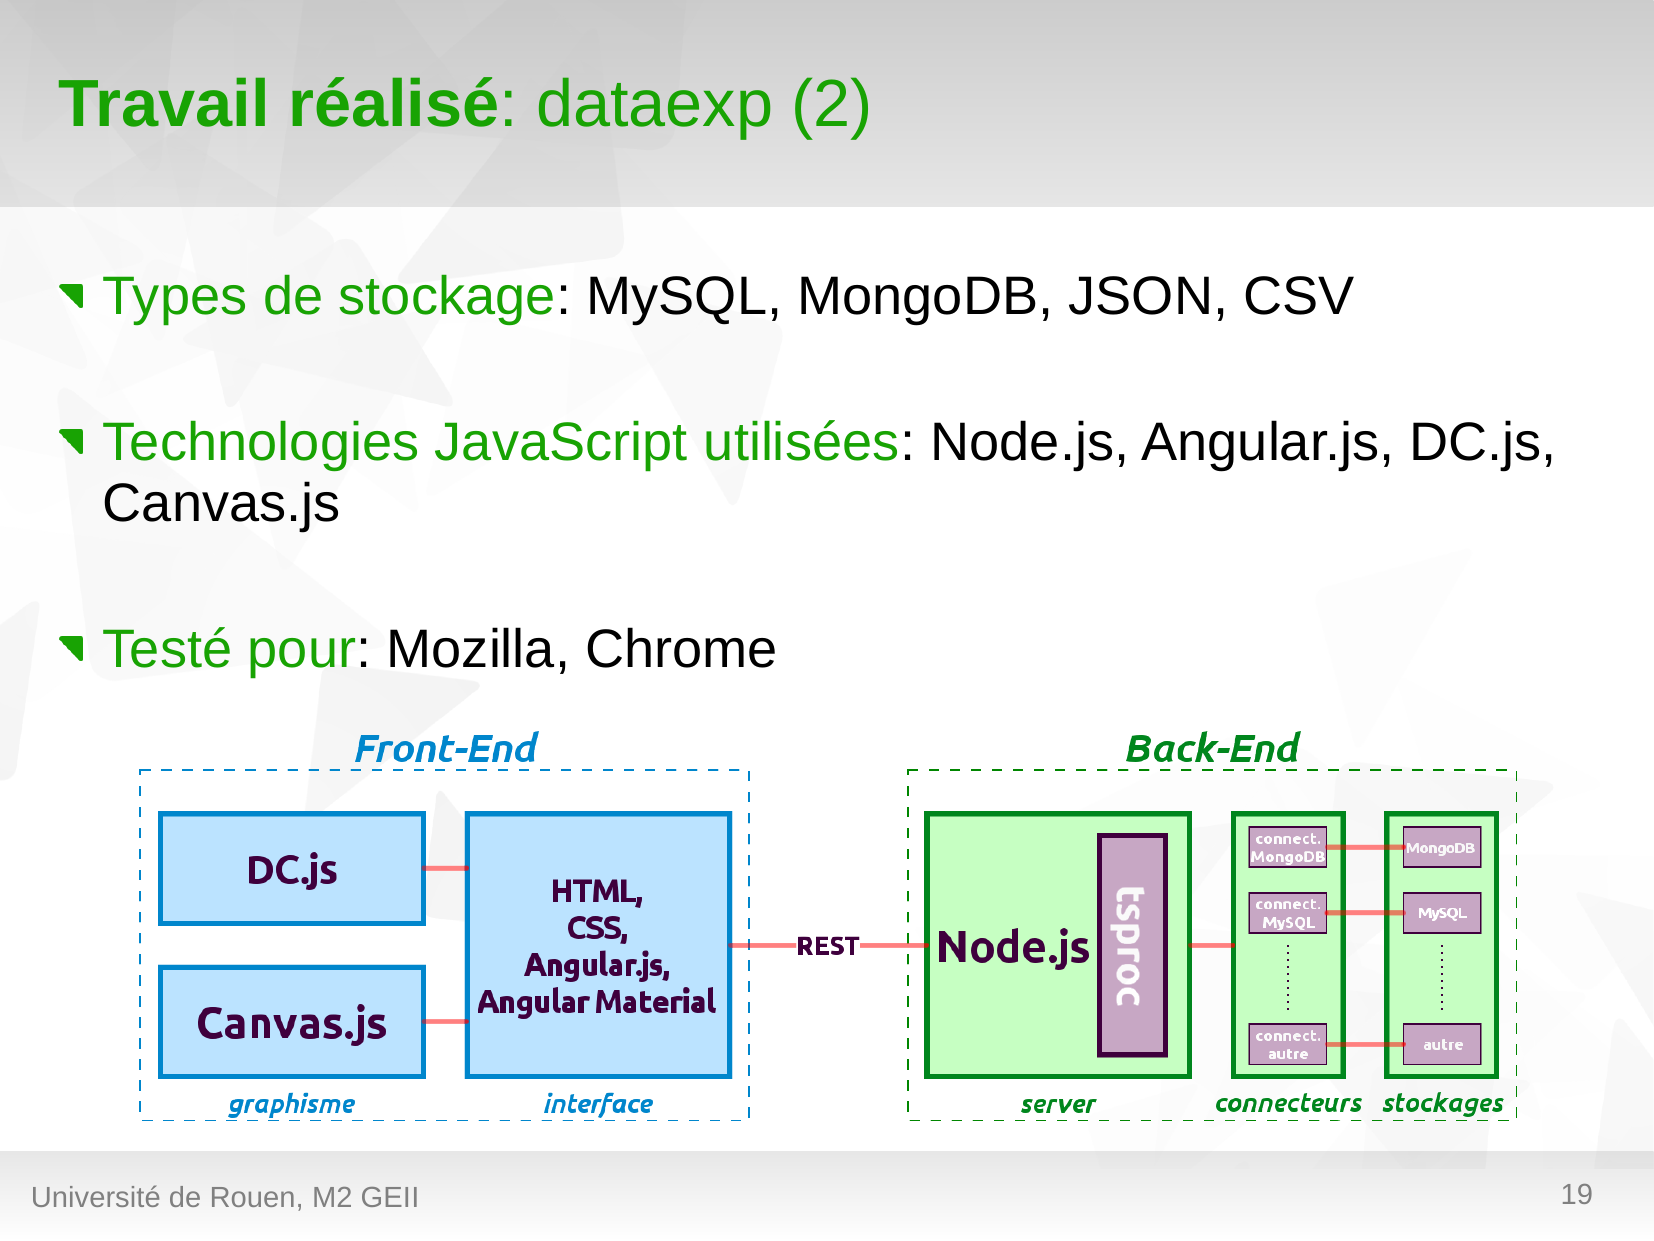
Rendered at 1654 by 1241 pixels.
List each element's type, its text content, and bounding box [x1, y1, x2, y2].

picture [521, 746, 529, 757]
picture [139, 548, 1654, 1169]
picture [0, 0, 783, 931]
title Travail réalisé: dataexp (2) [59, 29, 1595, 178]
list Types de stockage: MySQL, MongoDB, JSON, CSV Technologies JavaScript utilisées: Node.js, Angular.js, DC.js, Canvas.js Testé pour: Mozilla, Chrome [59, 265, 1595, 986]
